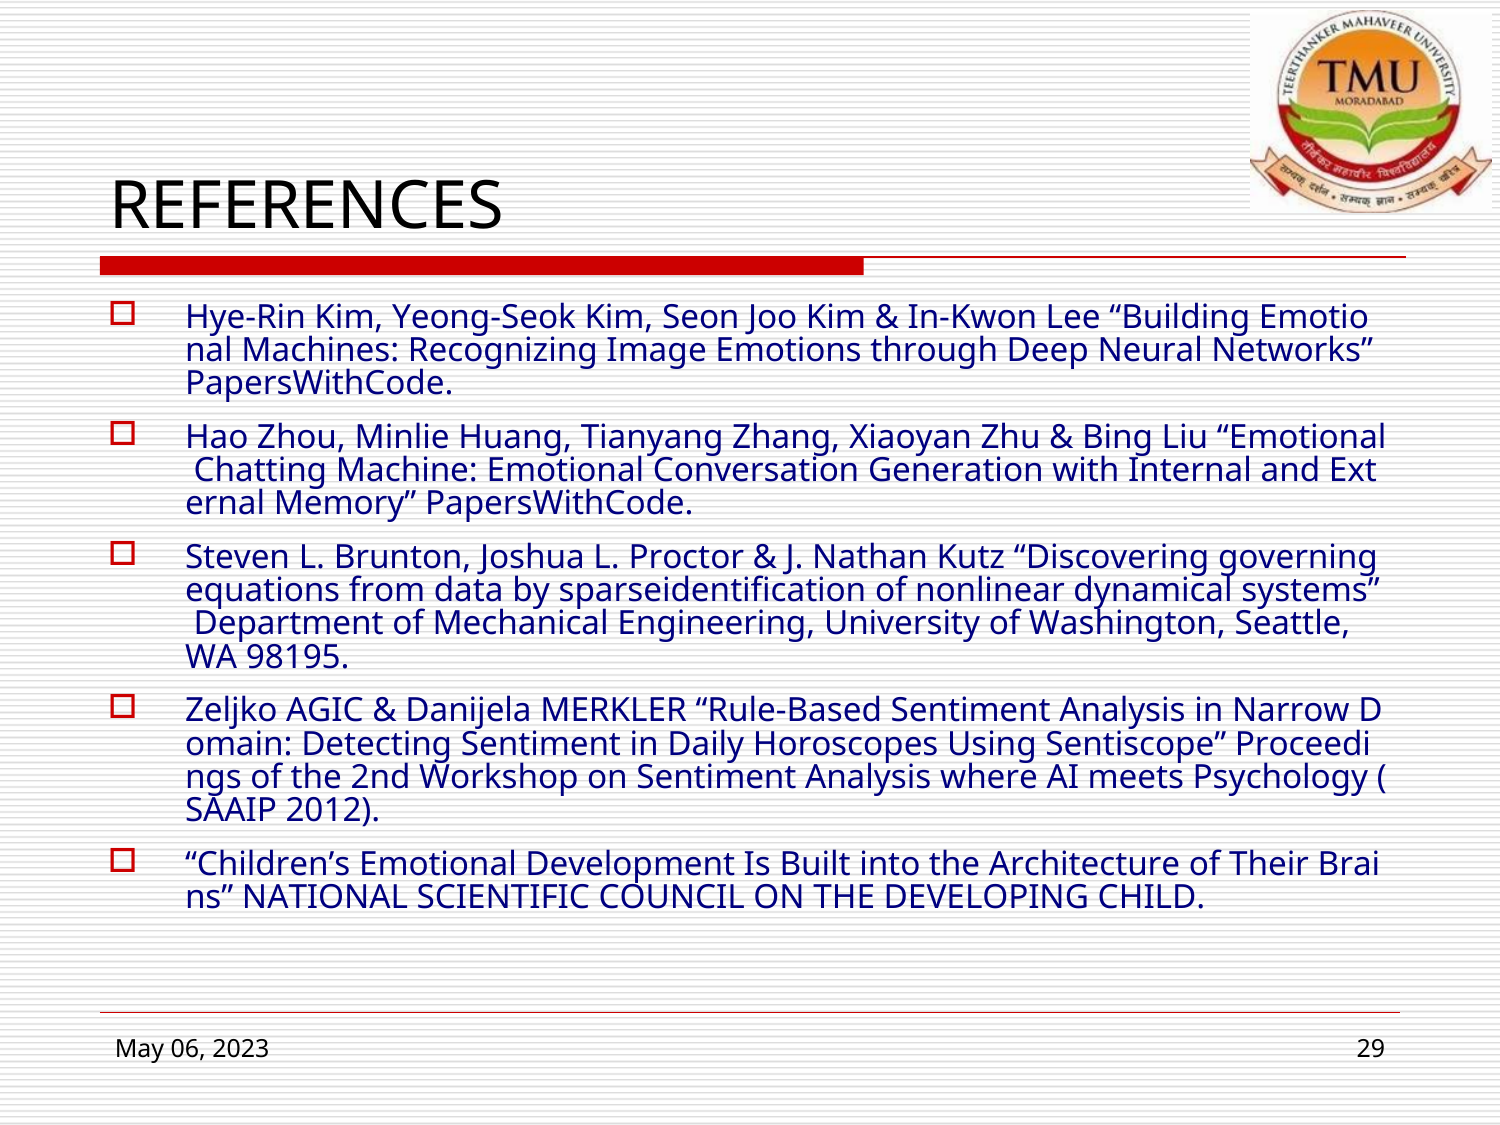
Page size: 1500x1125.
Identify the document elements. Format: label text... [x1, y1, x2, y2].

text_box May 06, 2023 [99, 1024, 426, 1103]
title REFERENCES [94, 50, 1407, 250]
list Hye-Rin Kim, Yeong-Seok Kim, Seon Joo Kim & In-Kwon Lee “Building Emotional Machines: Recognizing Image Emotions through Deep Neural Networks” PapersWithCode. Hao Zhou, Minlie Huang, Tianyang Zhang, Xiaoyan Zhu & Bing Liu “Emotional Chatting Machine: Emotional Conversation Generation with Internal and External Memory” PapersWithCode. Steven L. Brunton, Joshua L. Proctor & J. Nathan Kutz “Discovering governing equations from data by sparseidentification of nonlinear dynamical systems” Department of Mechanical Engineering, University of Washington, Seattle, WA 98195. Zeljko AGIC & Danijela MERKLER “Rule-Based Sentiment Analysis in Narrow Domain: Detecting Sentiment in Daily Horoscopes Using Sentiscope” Proceedings of the 2nd Workshop on Sentiment Analysis where AI meets Psychology (SAAIP 2012). “Children’s Emotional Development Is Built into the Architecture of Their Brains” NATIONAL SCIENTIFIC COUNCIL ON THE DEVELOPING CHILD. [92, 287, 1406, 988]
picture [0, 0, 1500, 1125]
text_box <number> [1074, 1024, 1401, 1103]
